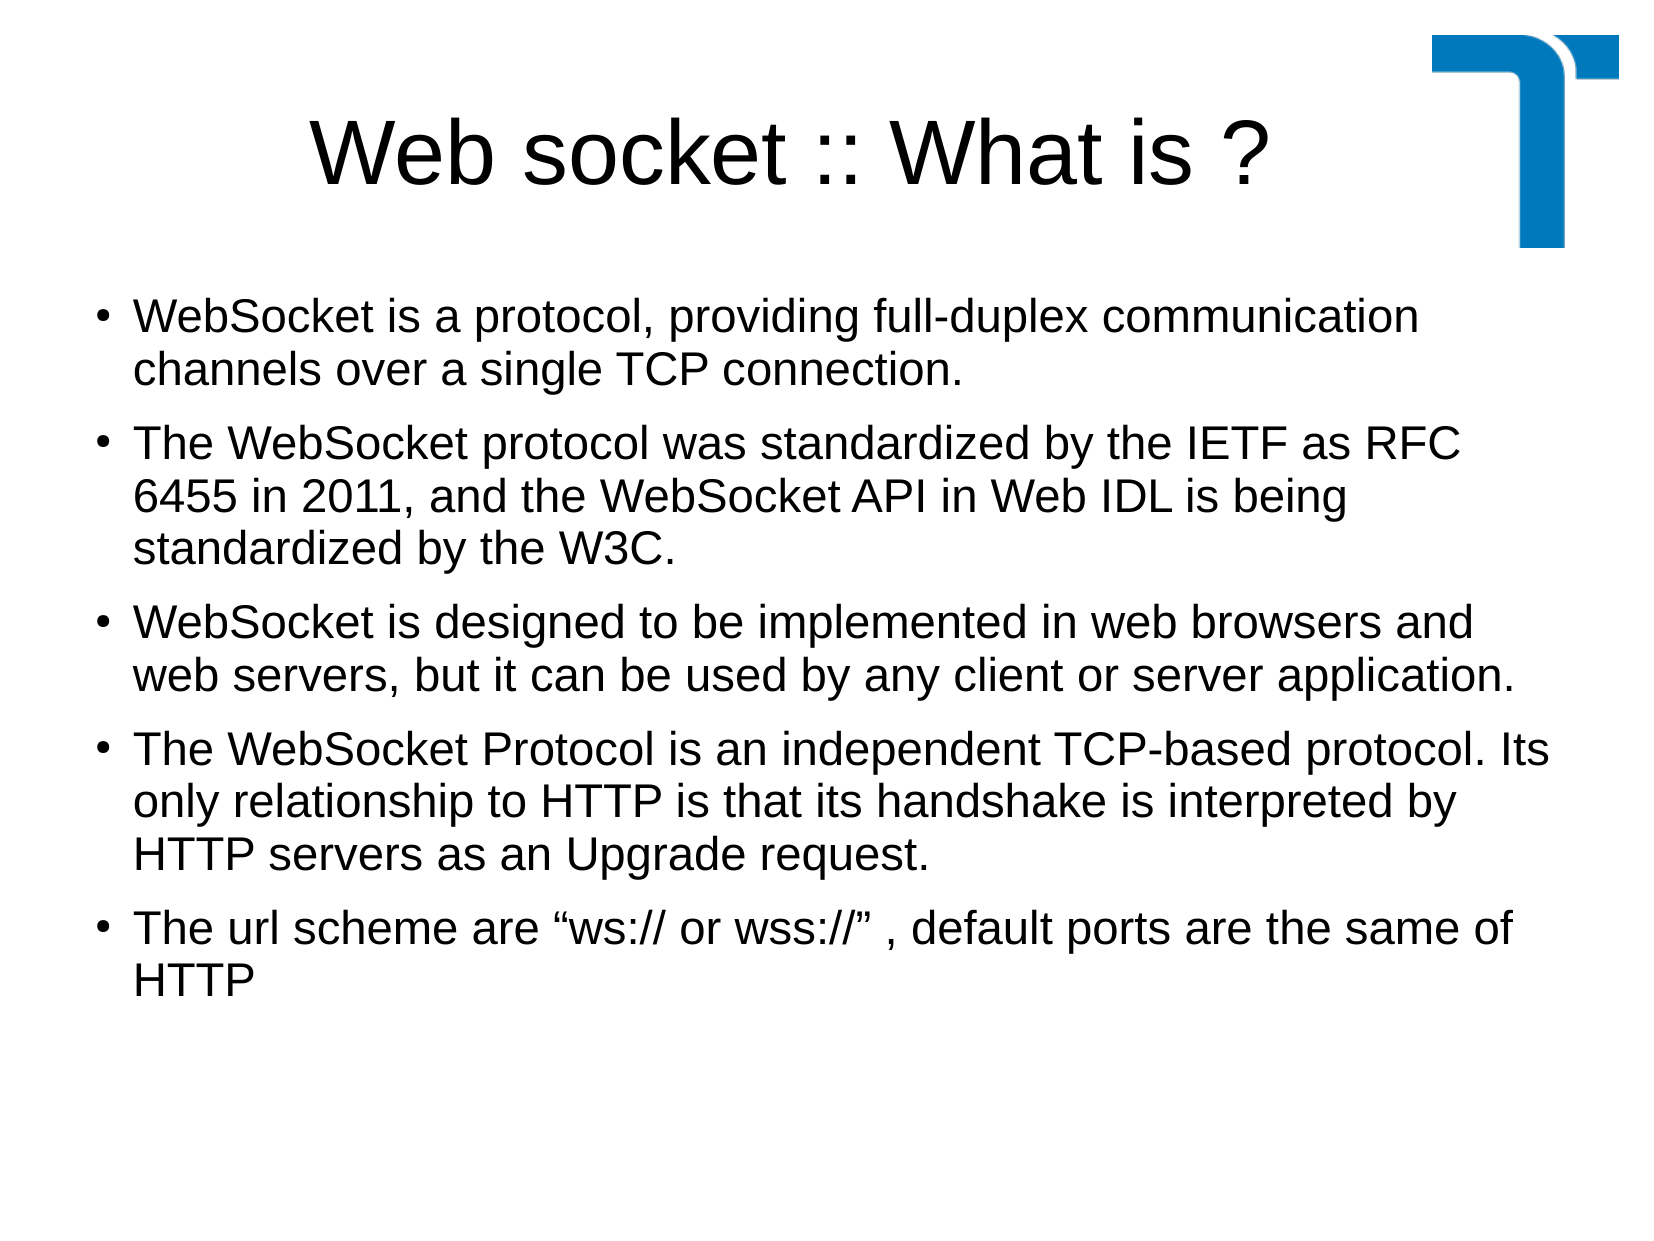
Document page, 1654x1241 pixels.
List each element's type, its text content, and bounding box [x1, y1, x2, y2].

title Web socket :: What is ? [82, 49, 1501, 257]
picture [1432, 35, 1619, 248]
list WebSocket is a protocol, providing full-duplex communication channels over a single TCP connection. The WebSocket protocol was standardized by the IETF as RFC 6455 in 2011, and the WebSocket API in Web IDL is being standardized by the W3C. WebSocket is designed to be implemented in web browsers and web servers, but it can be used by any client or server application. The WebSocket Protocol is an independent TCP-based protocol. Its only relationship to HTTP is that its handshake is interpreted by HTTP servers as an Upgrade request. The url scheme are “ws:// or wss://” , default ports are the same of HTTP [82, 290, 1571, 1010]
